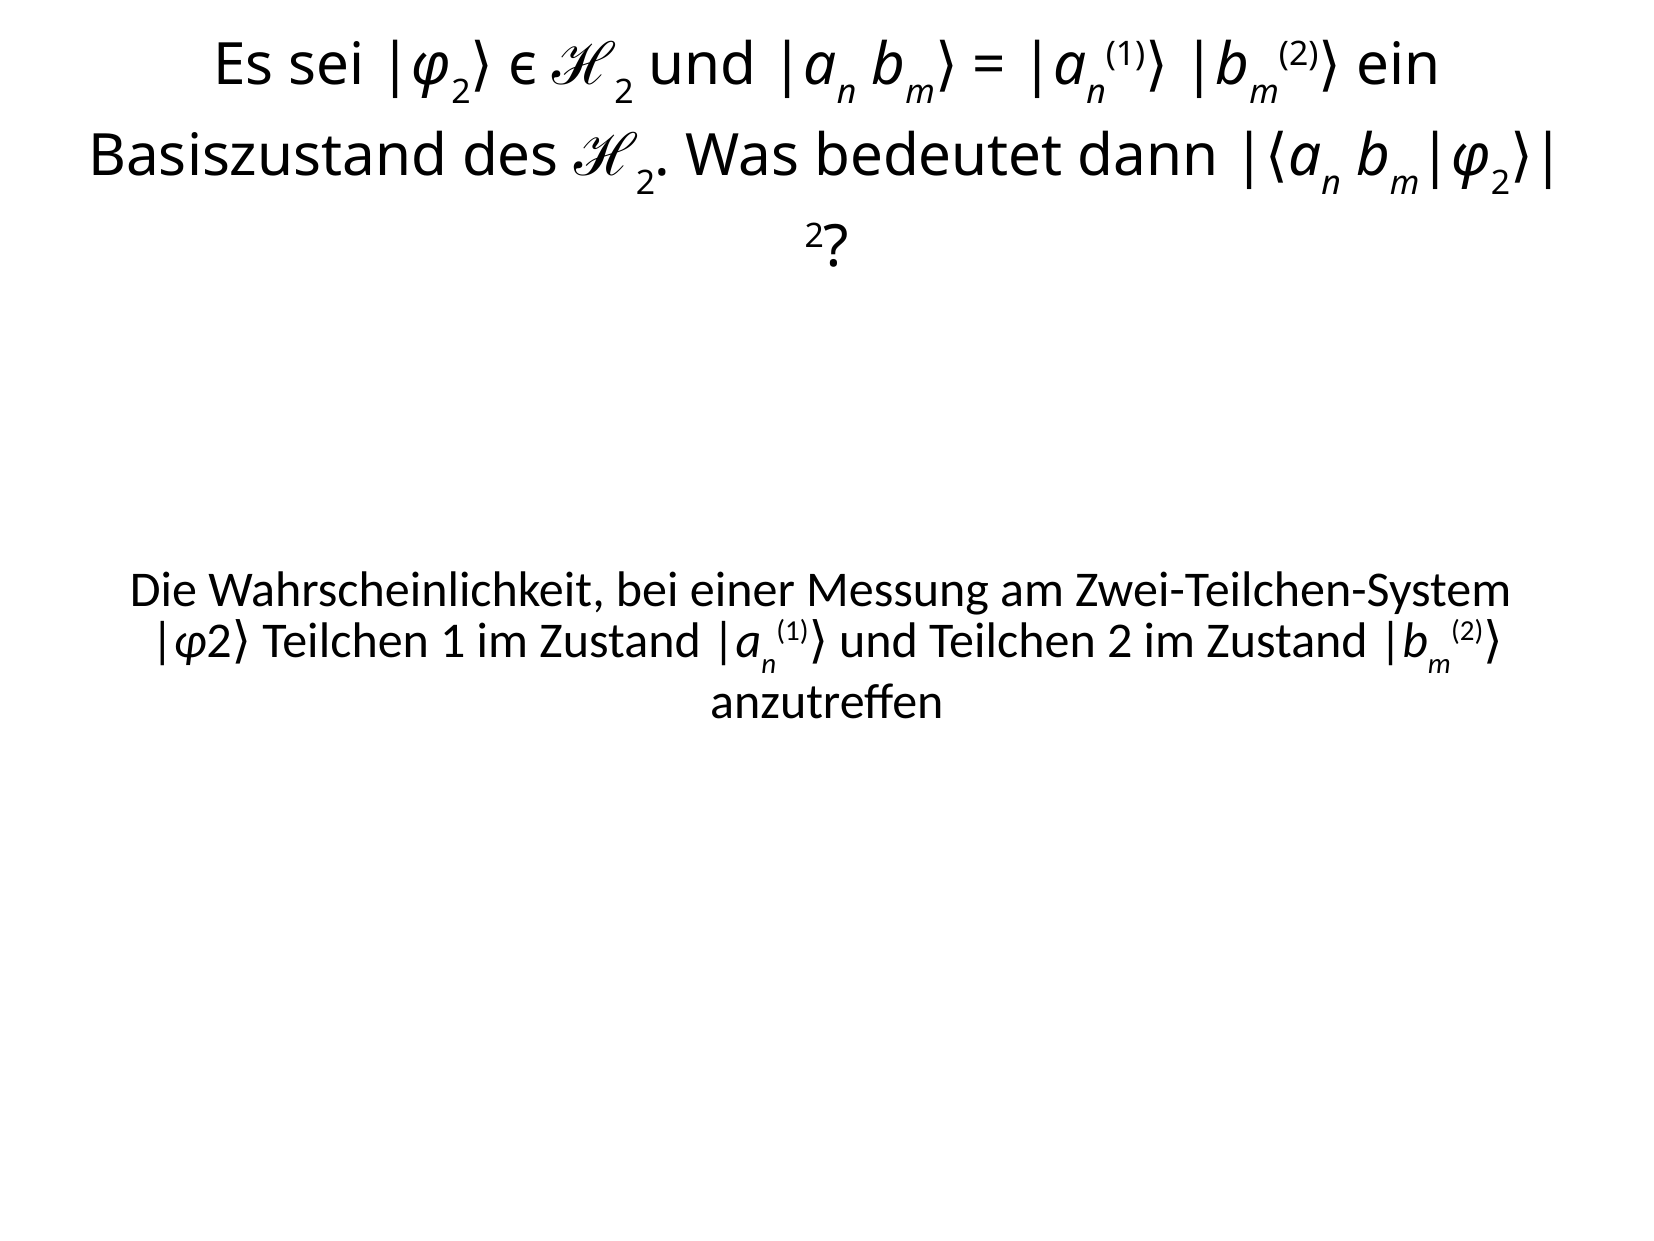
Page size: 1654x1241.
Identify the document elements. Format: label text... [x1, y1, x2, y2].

title Es sei |φ2⟩ ϵ ℋ2 und |an bm⟩ = |an(1)⟩ |bm(2)⟩ ein Basiszustand des ℋ2. Was bedeutet dann |⟨an bm|φ2⟩|2? [82, 49, 1571, 257]
subtitle Die Wahrscheinlichkeit, bei einer Messung am Zwei-Teilchen-System |φ2⟩ Teilchen 1 im Zustand |an(1)⟩ und Teilchen 2 im Zustand |bm(2)⟩ anzutreffen [82, 290, 1571, 1010]
